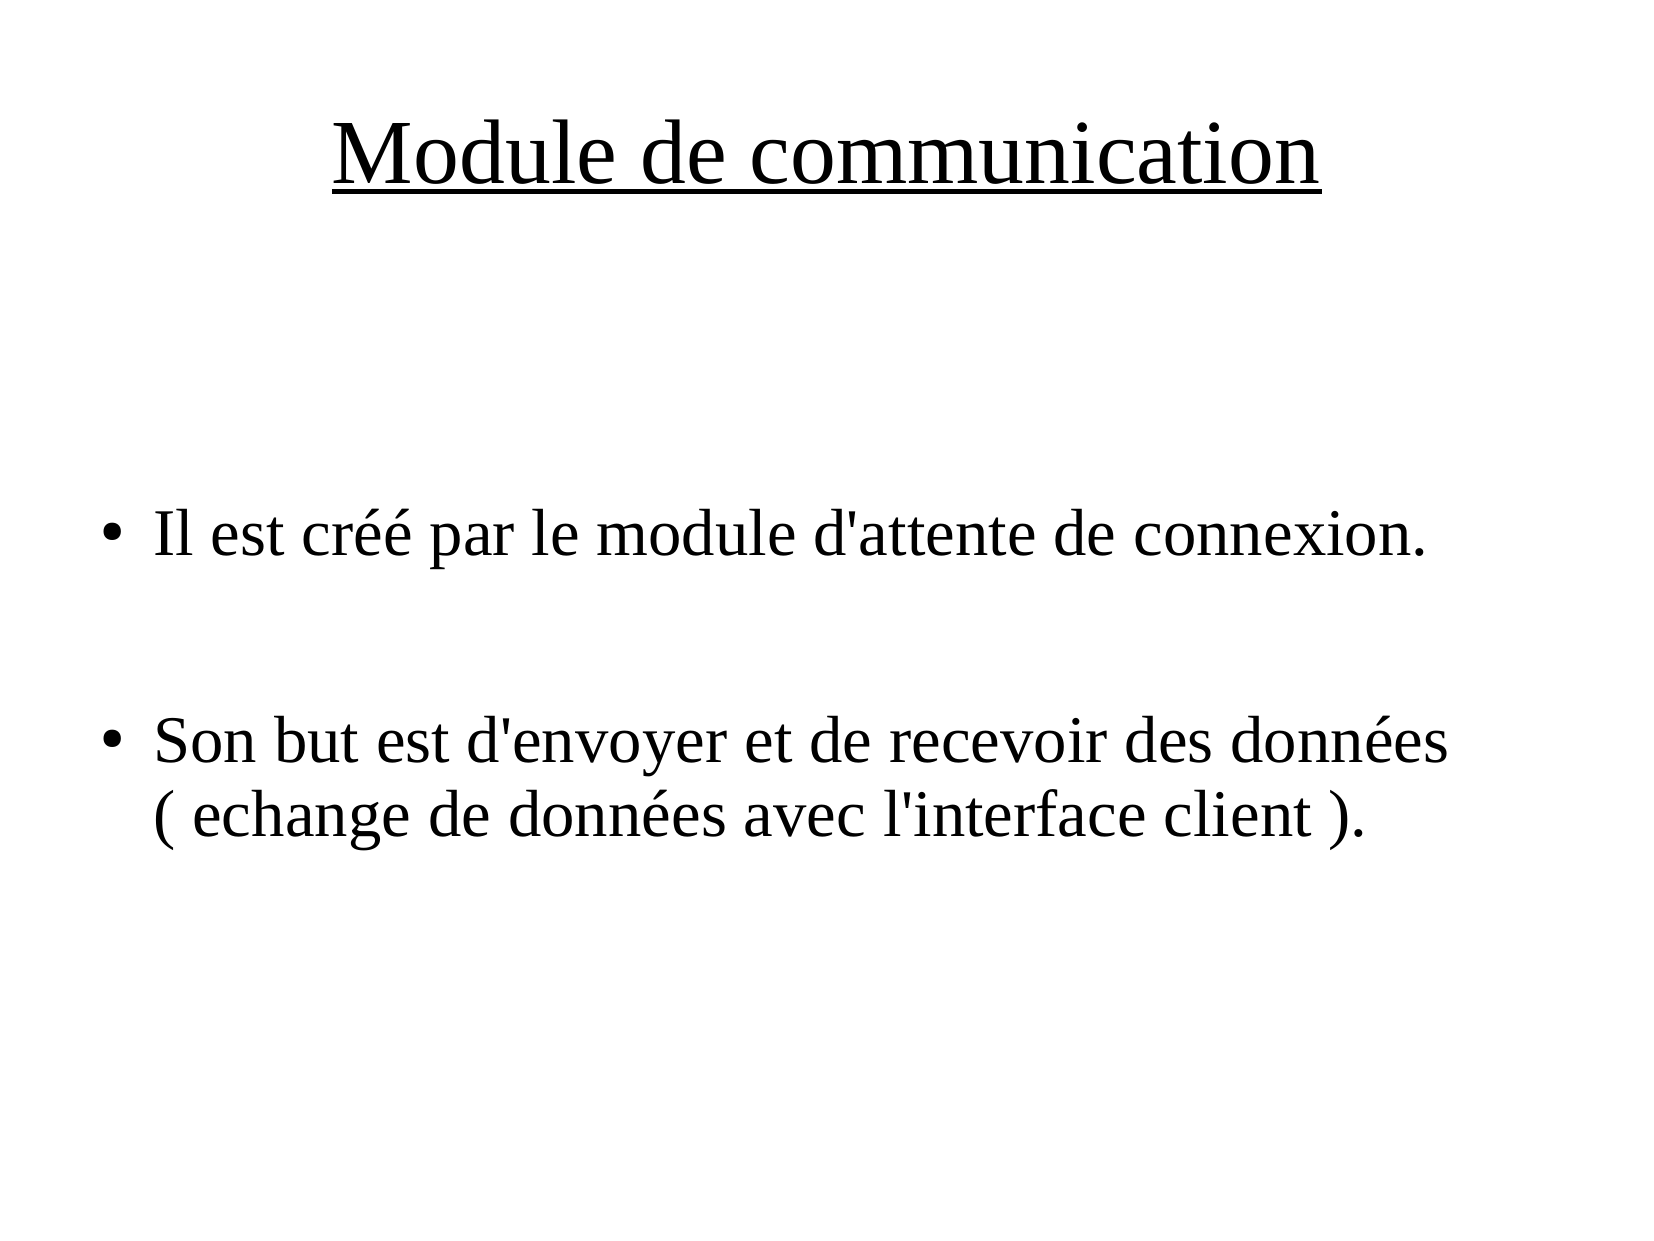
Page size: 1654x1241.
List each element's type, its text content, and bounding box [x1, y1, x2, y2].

title Module de communication [82, 49, 1571, 257]
list Il est créé par le module d'attente de connexion. Son but est d'envoyer et de recevoir des données ( echange de données avec l'interface client ). [82, 496, 1571, 1216]
